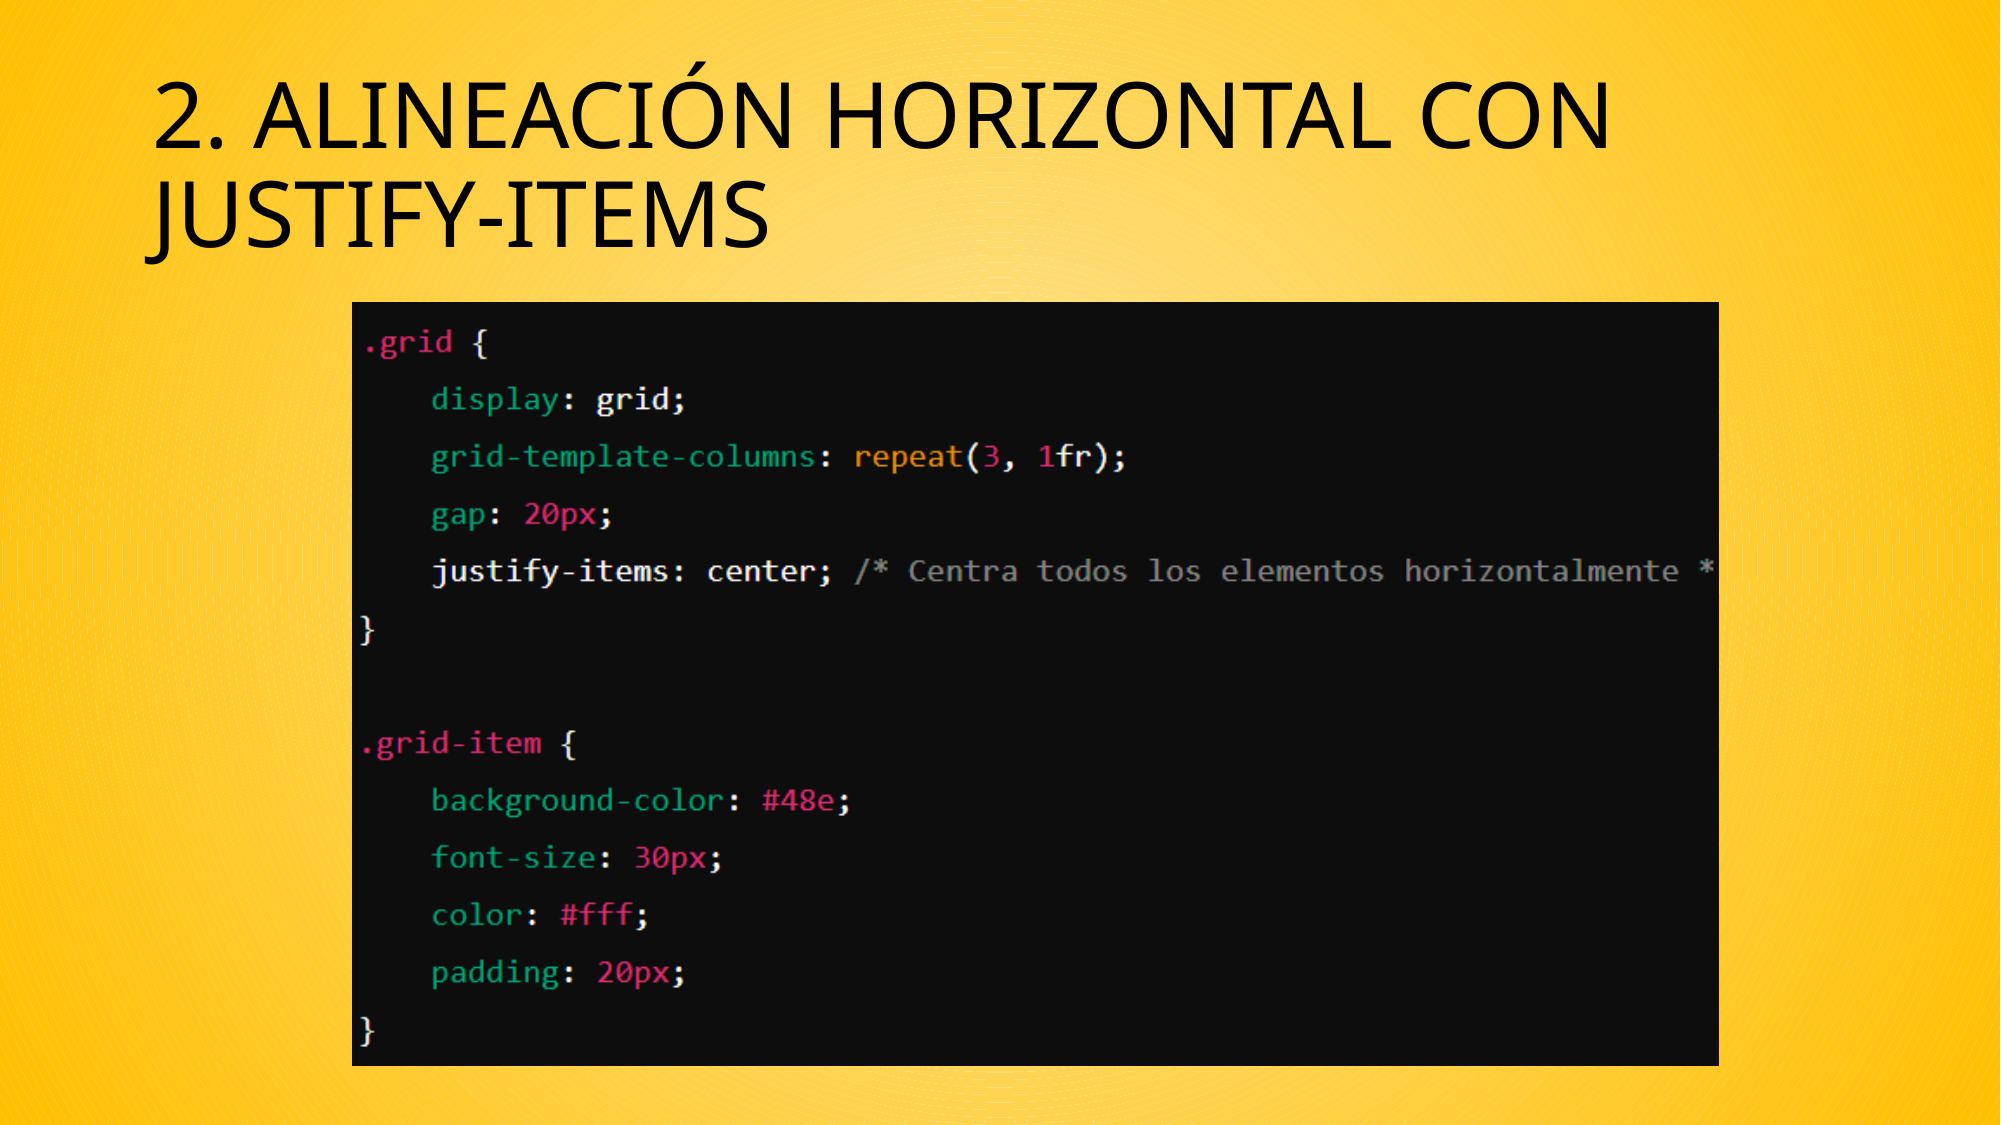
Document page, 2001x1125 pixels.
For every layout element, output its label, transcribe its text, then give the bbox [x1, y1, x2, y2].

title 2. ALINEACIÓN HORIZONTAL CON JUSTIFY-ITEMS [137, 59, 1863, 278]
picture [352, 302, 1719, 1066]
